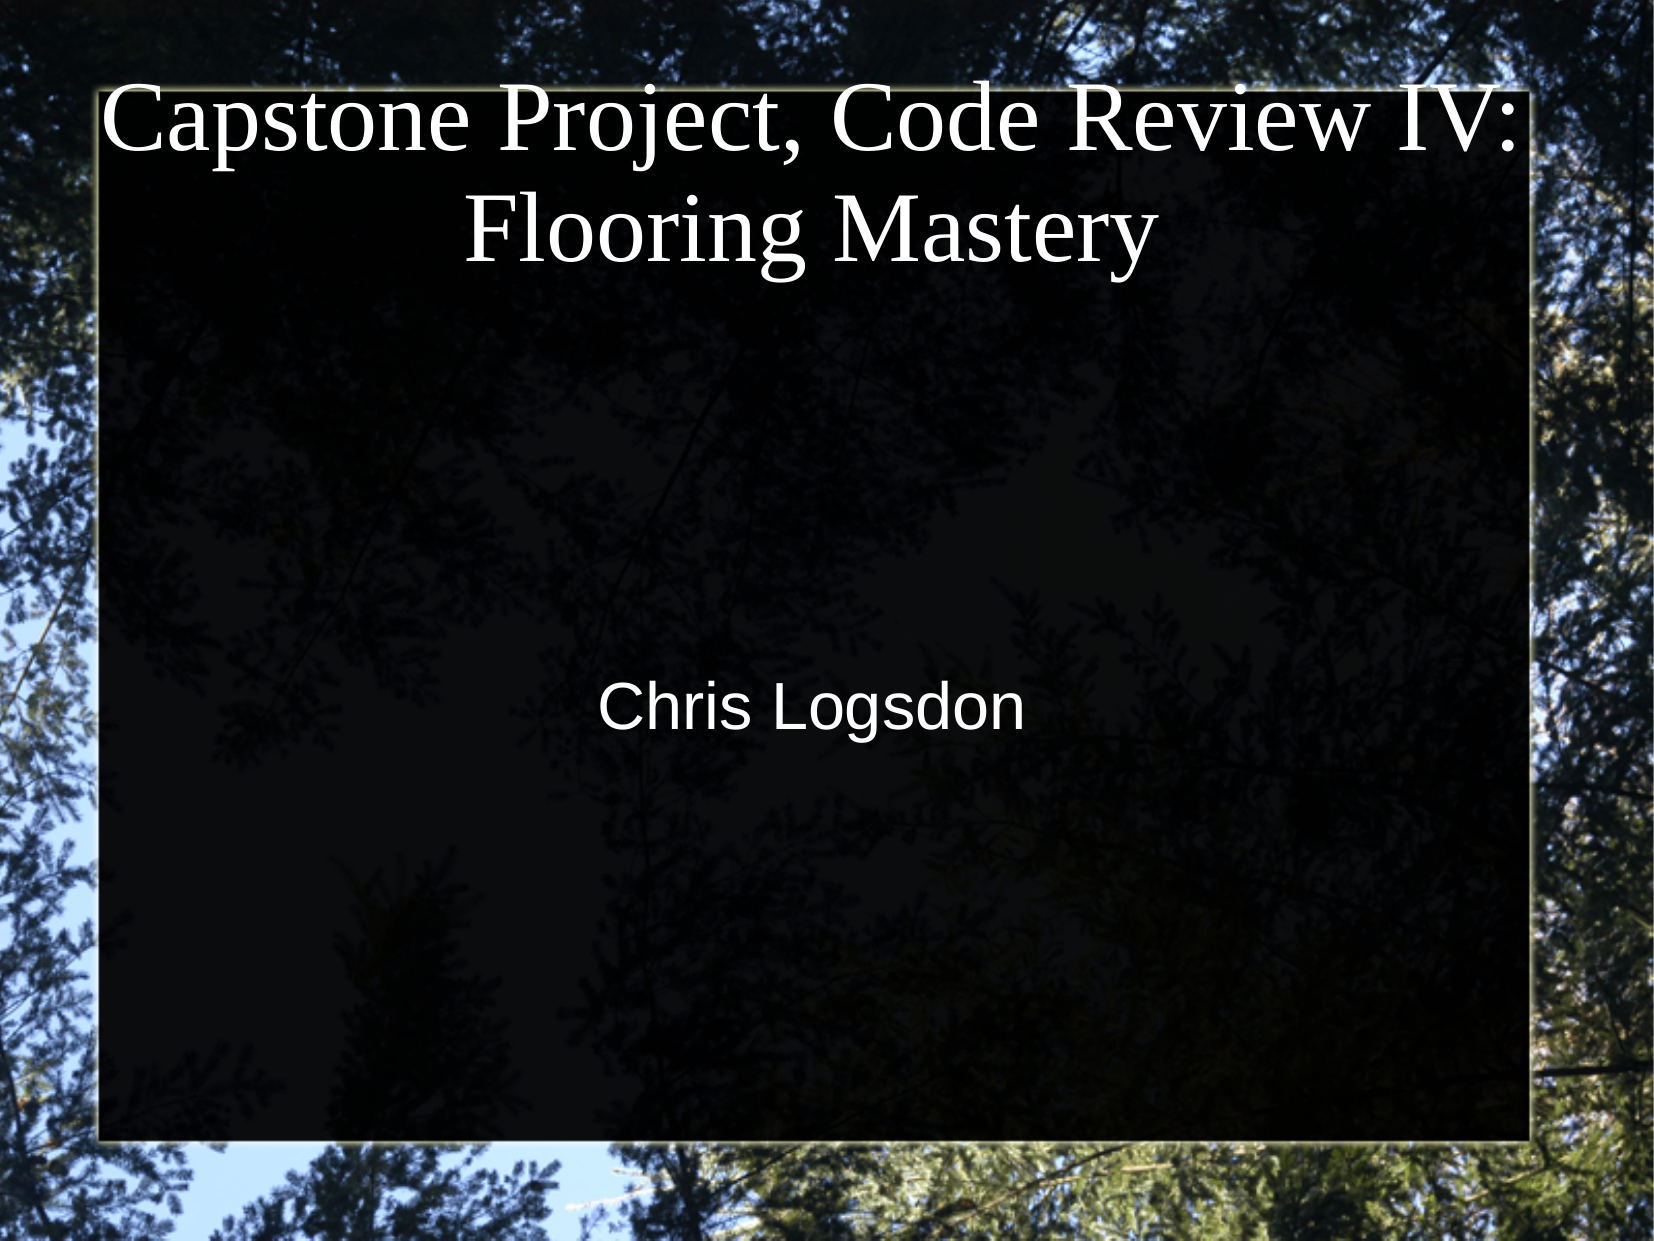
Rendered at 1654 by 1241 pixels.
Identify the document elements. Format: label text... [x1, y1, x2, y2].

subtitle Chris Logsdon [88, 290, 1536, 1123]
title Capstone Project, Code Review IV: Flooring Mastery [88, 61, 1536, 284]
picture [0, 0, 1654, 1241]
